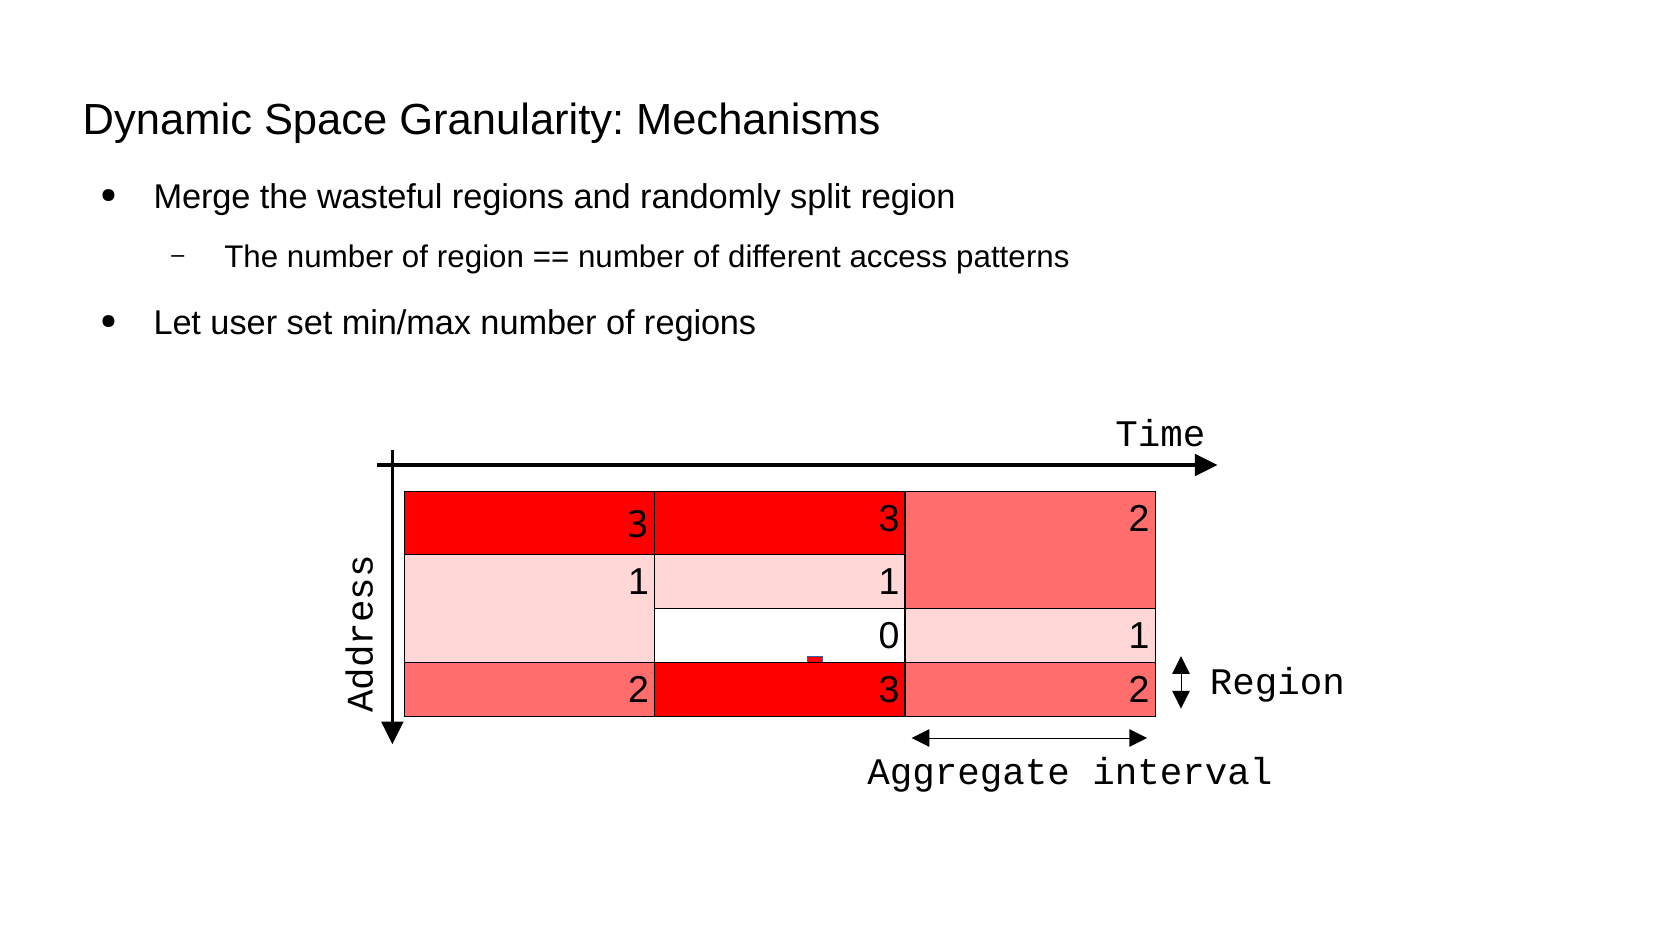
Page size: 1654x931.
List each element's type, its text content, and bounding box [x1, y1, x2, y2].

text_box Address [333, 525, 434, 728]
table_cell 1 [655, 555, 904, 608]
table_cell 1 [906, 609, 1155, 662]
table_cell 1 [405, 555, 654, 662]
text_box Region [1195, 656, 1360, 714]
table_cell 2 [906, 663, 1155, 716]
text_box Aggregate interval [852, 746, 1288, 804]
list Merge the wasteful regions and randomly split region The number of region == number of different access patterns Let user set min/max number of regions [82, 177, 1571, 833]
table_cell 3 [655, 663, 904, 716]
title Dynamic Space Granularity: Mechanisms [82, 81, 1571, 157]
table_cell 2 [405, 663, 654, 716]
table_cell 0 [655, 609, 904, 662]
table_header 3 [405, 492, 654, 554]
table_header 3 [655, 492, 904, 554]
text_box Time [1100, 408, 1221, 466]
table_header 2 [906, 492, 1155, 608]
